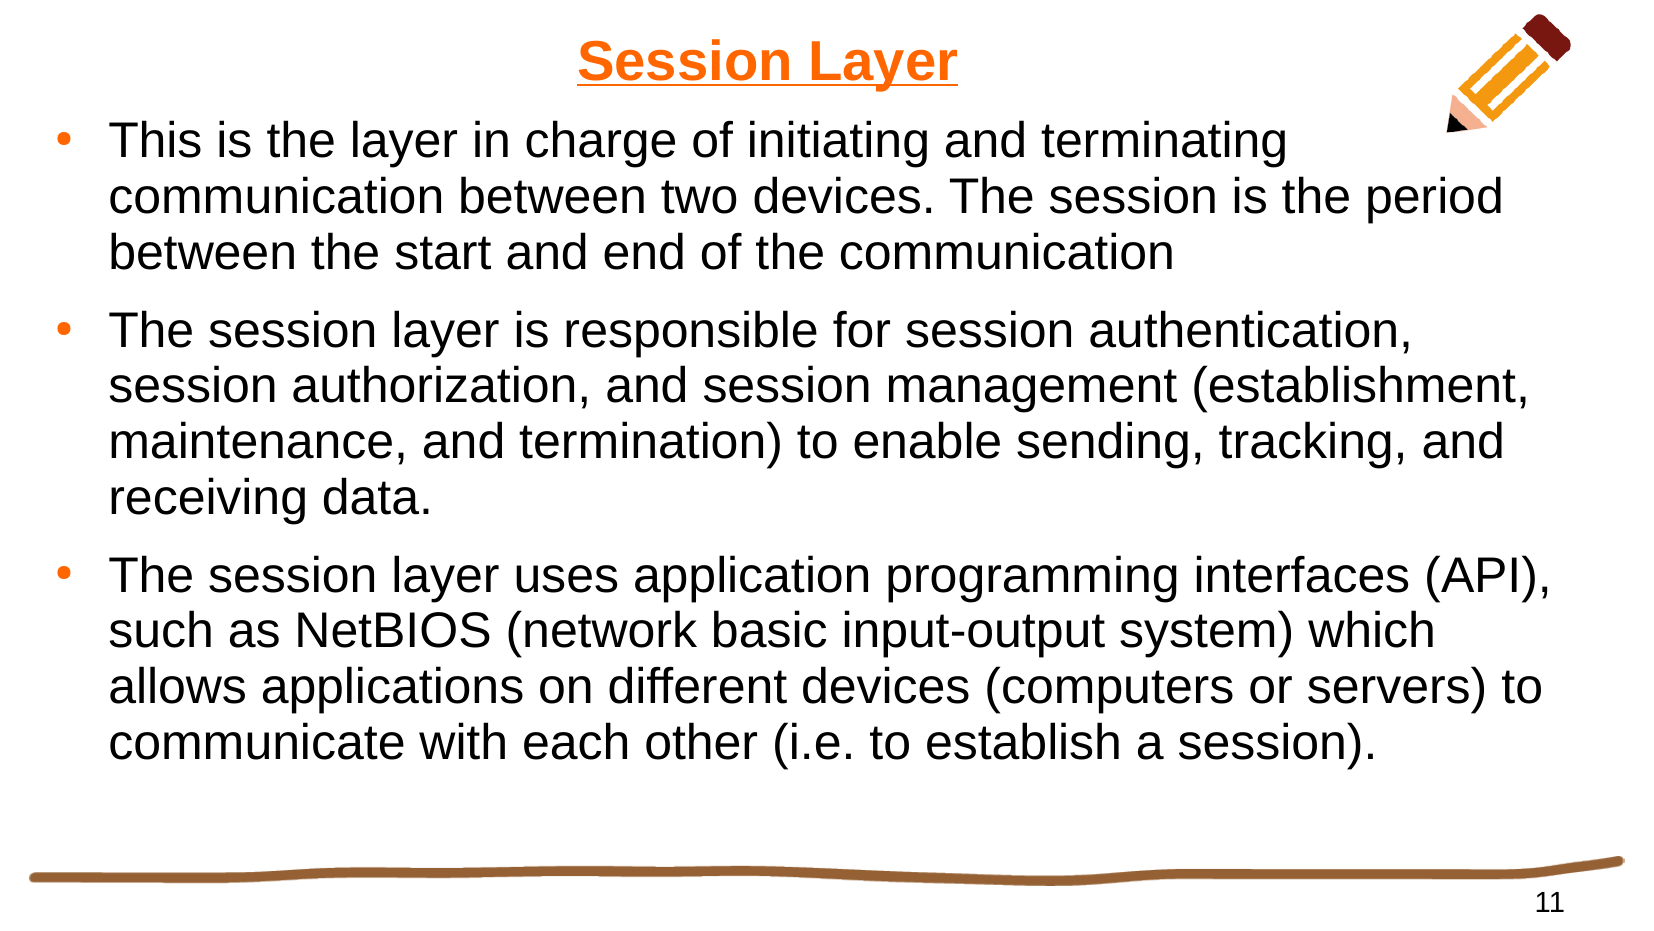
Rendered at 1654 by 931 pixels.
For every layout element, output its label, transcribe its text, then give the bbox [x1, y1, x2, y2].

list This is the layer in charge of initiating and terminating communication between two devices. The session is the period between the start and end of the communication The session layer is responsible for session authentication, session authorization, and session management (establishment, maintenance, and termination) to enable sending, tracking, and receiving data. The session layer uses application programming interfaces (API), such as NetBIOS (network basic input-output system) which allows applications on different devices (computers or servers) to communicate with each other (i.e. to establish a session). [37, 112, 1576, 857]
picture [29, 856, 1625, 886]
title Session Layer [88, 9, 1447, 112]
picture [1447, 14, 1571, 112]
